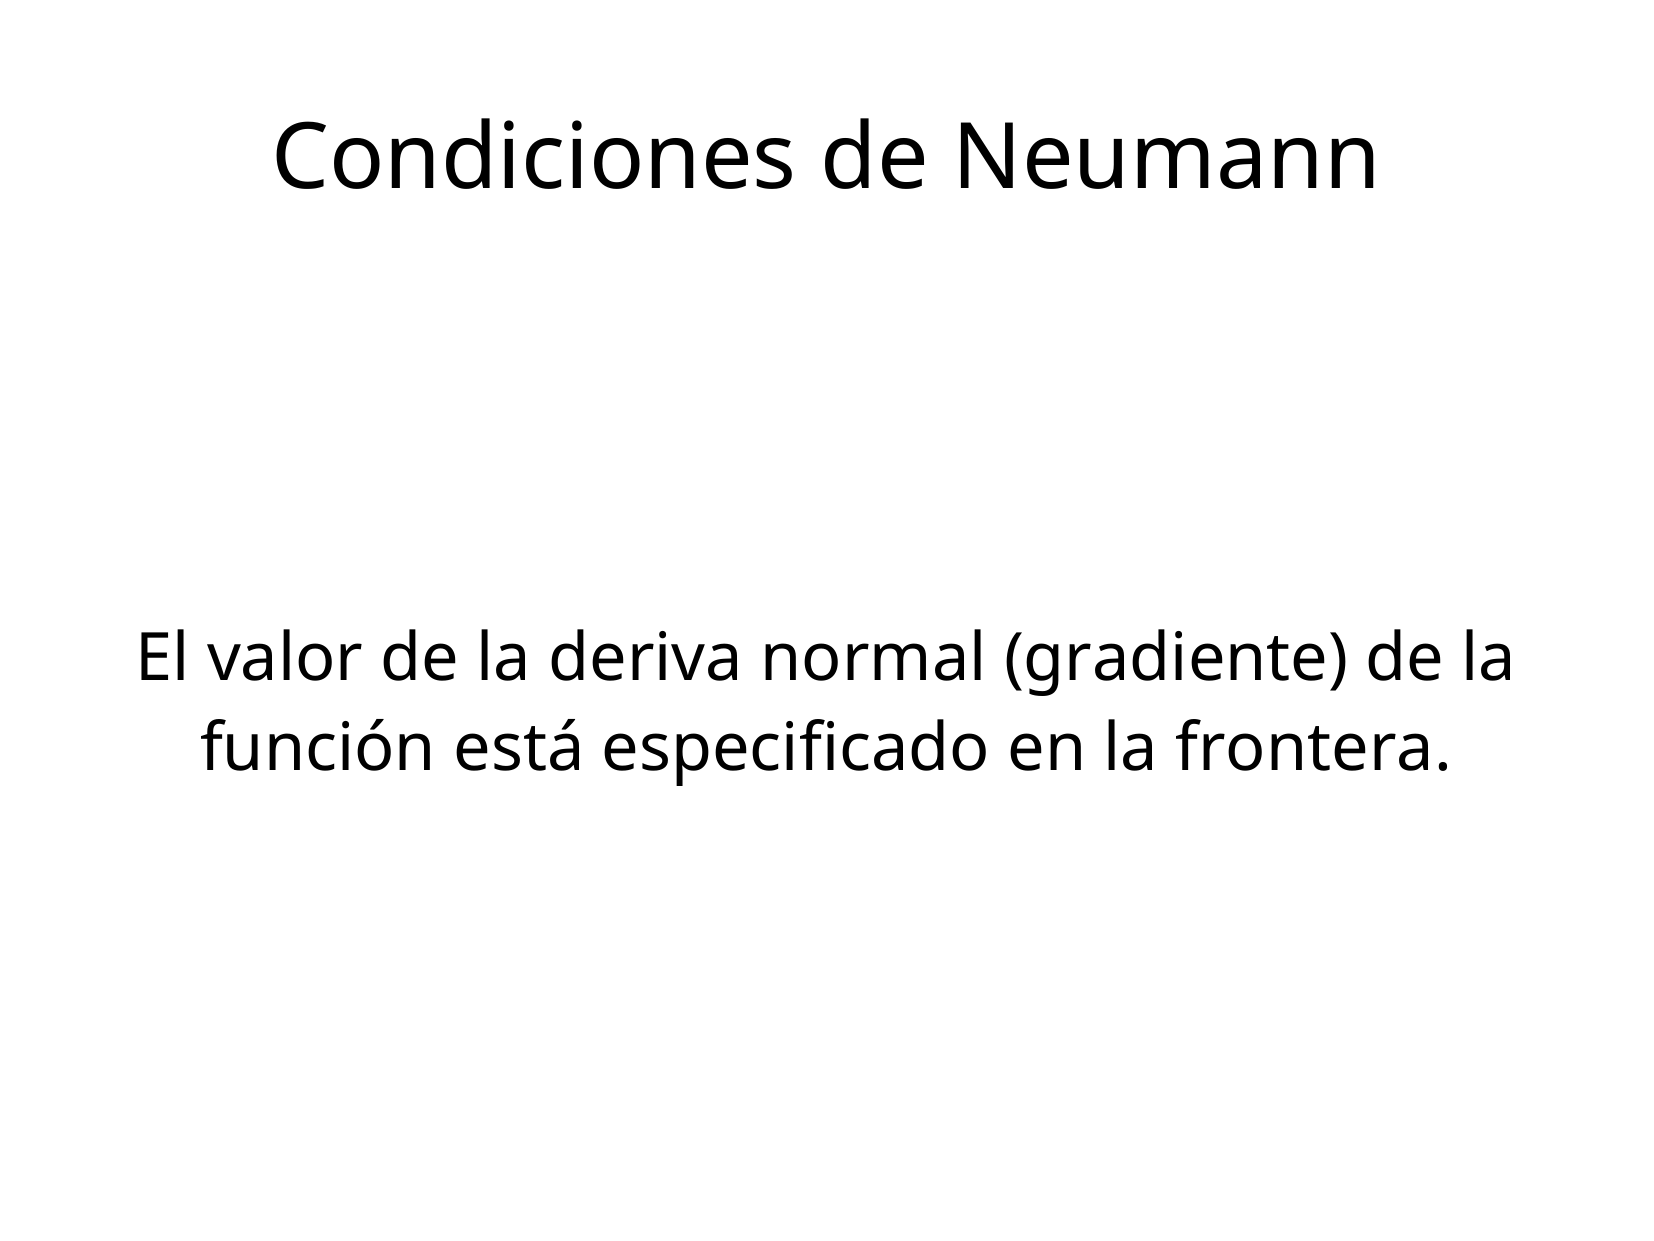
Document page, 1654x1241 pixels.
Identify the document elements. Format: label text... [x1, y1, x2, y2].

title Condiciones de Neumann [82, 56, 1571, 250]
subtitle El valor de la deriva normal (gradiente) de la función está especificado en la frontera. [82, 297, 1571, 1102]
